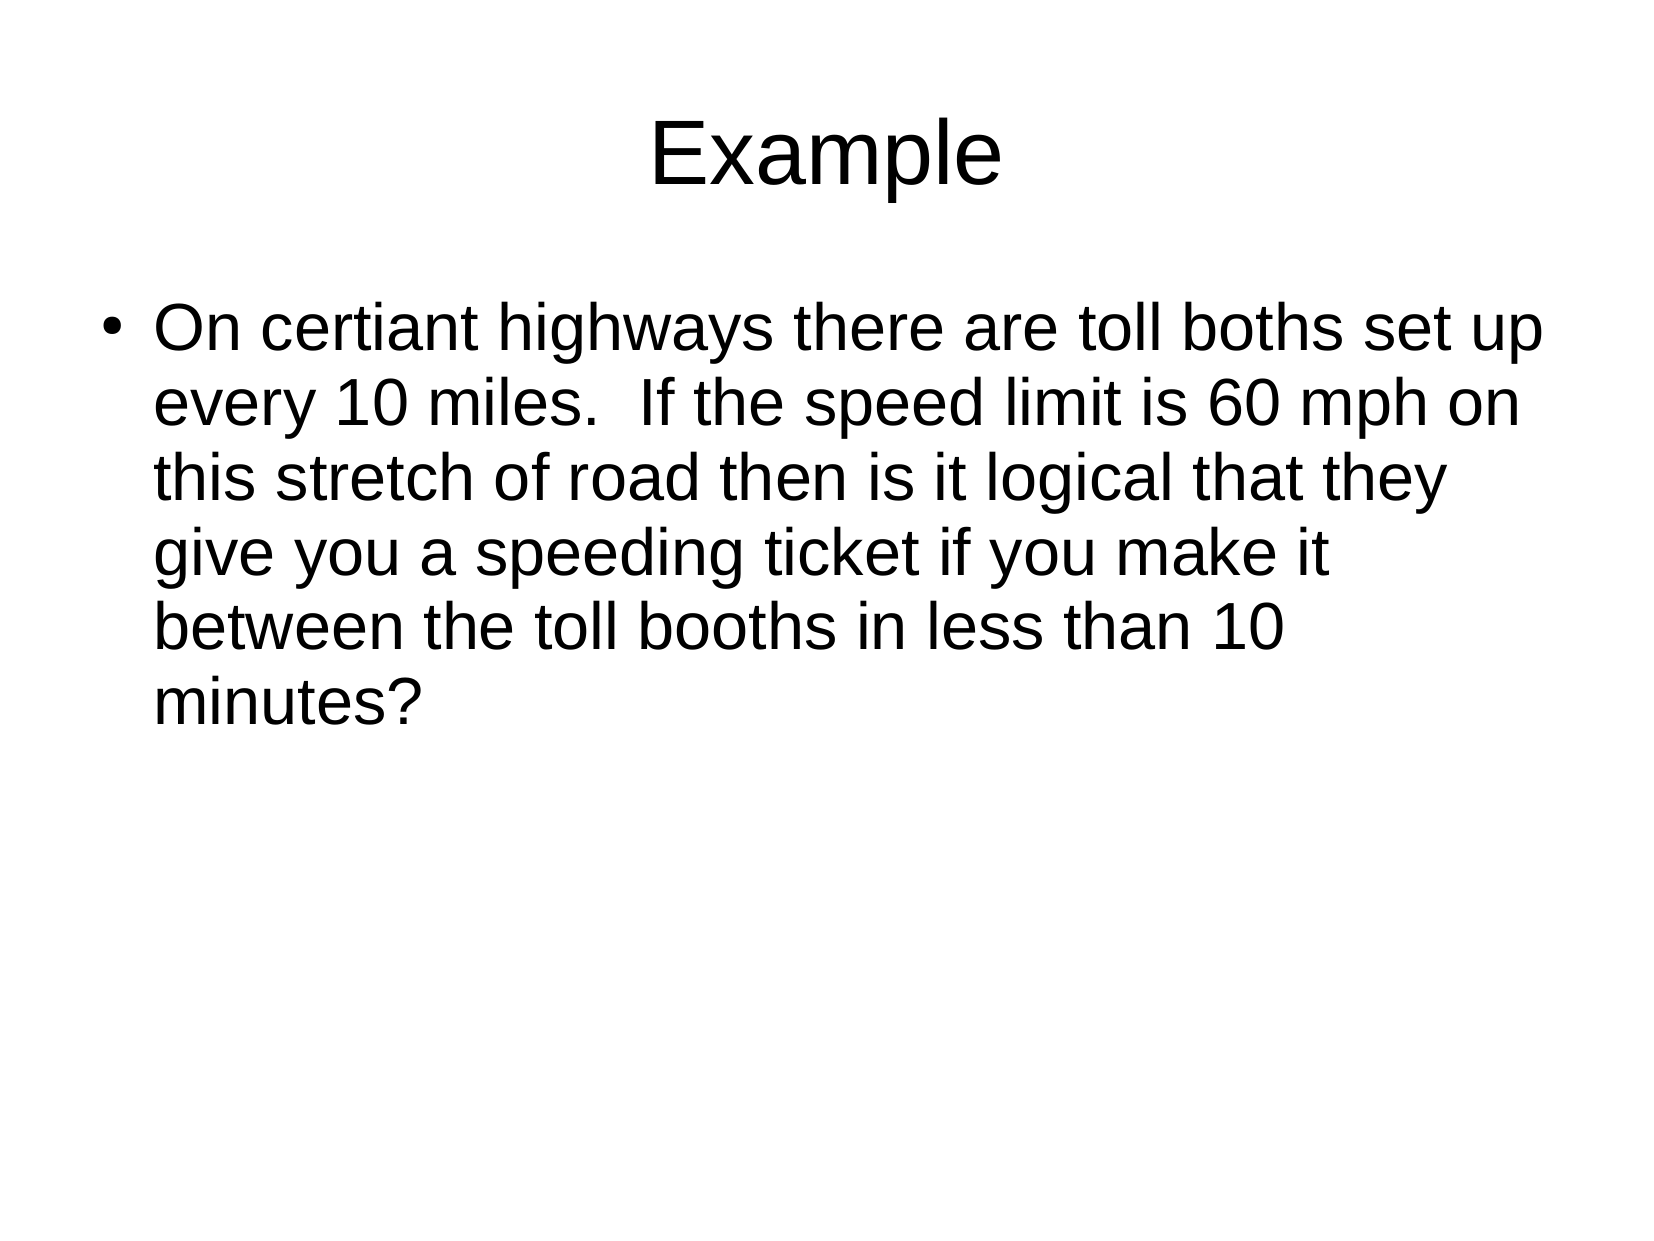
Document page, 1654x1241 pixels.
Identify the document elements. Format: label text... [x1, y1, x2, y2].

list On certiant highways there are toll boths set up every 10 miles. If the speed limit is 60 mph on this stretch of road then is it logical that they give you a speeding ticket if you make it between the toll booths in less than 10 minutes? [82, 290, 1571, 1109]
title Example [82, 49, 1571, 257]
